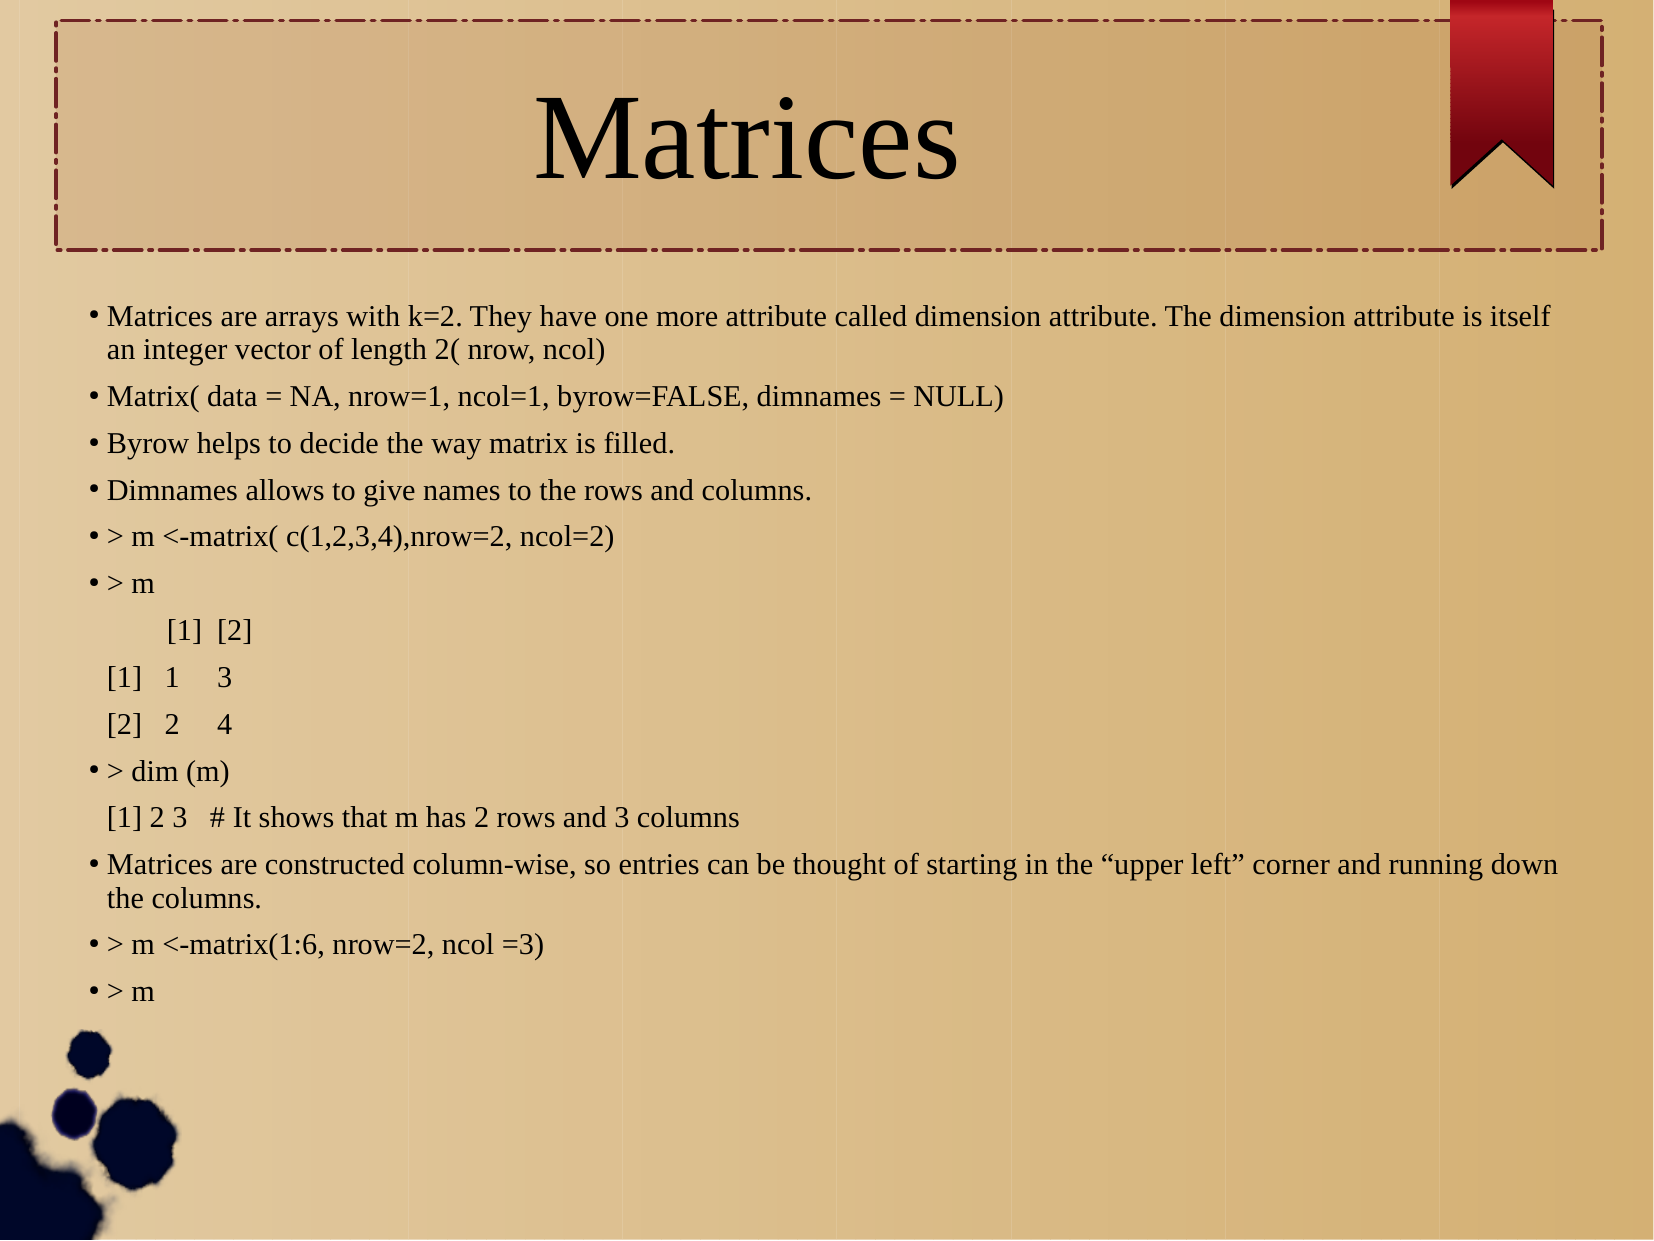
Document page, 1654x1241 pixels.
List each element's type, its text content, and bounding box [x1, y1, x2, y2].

list Matrices are arrays with k=2. They have one more attribute called dimension attribute. The dimension attribute is itself an integer vector of length 2( nrow, ncol) Matrix( data = NA, nrow=1, ncol=1, byrow=FALSE, dimnames = NULL) Byrow helps to decide the way matrix is filled. Dimnames allows to give names to the rows and columns. > m <-matrix( c(1,2,3,4),nrow=2, ncol=2) > m [1] [2] [1] 1 3 [2] 2 4 > dim (m) [1] 2 3 # It shows that m has 2 rows and 3 columns Matrices are constructed column-wise, so entries can be thought of starting in the “upper left” corner and running down the columns. > m <-matrix(1:6, nrow=2, ncol =3) > m [82, 299, 1571, 1019]
title Matrices [82, 47, 1412, 229]
